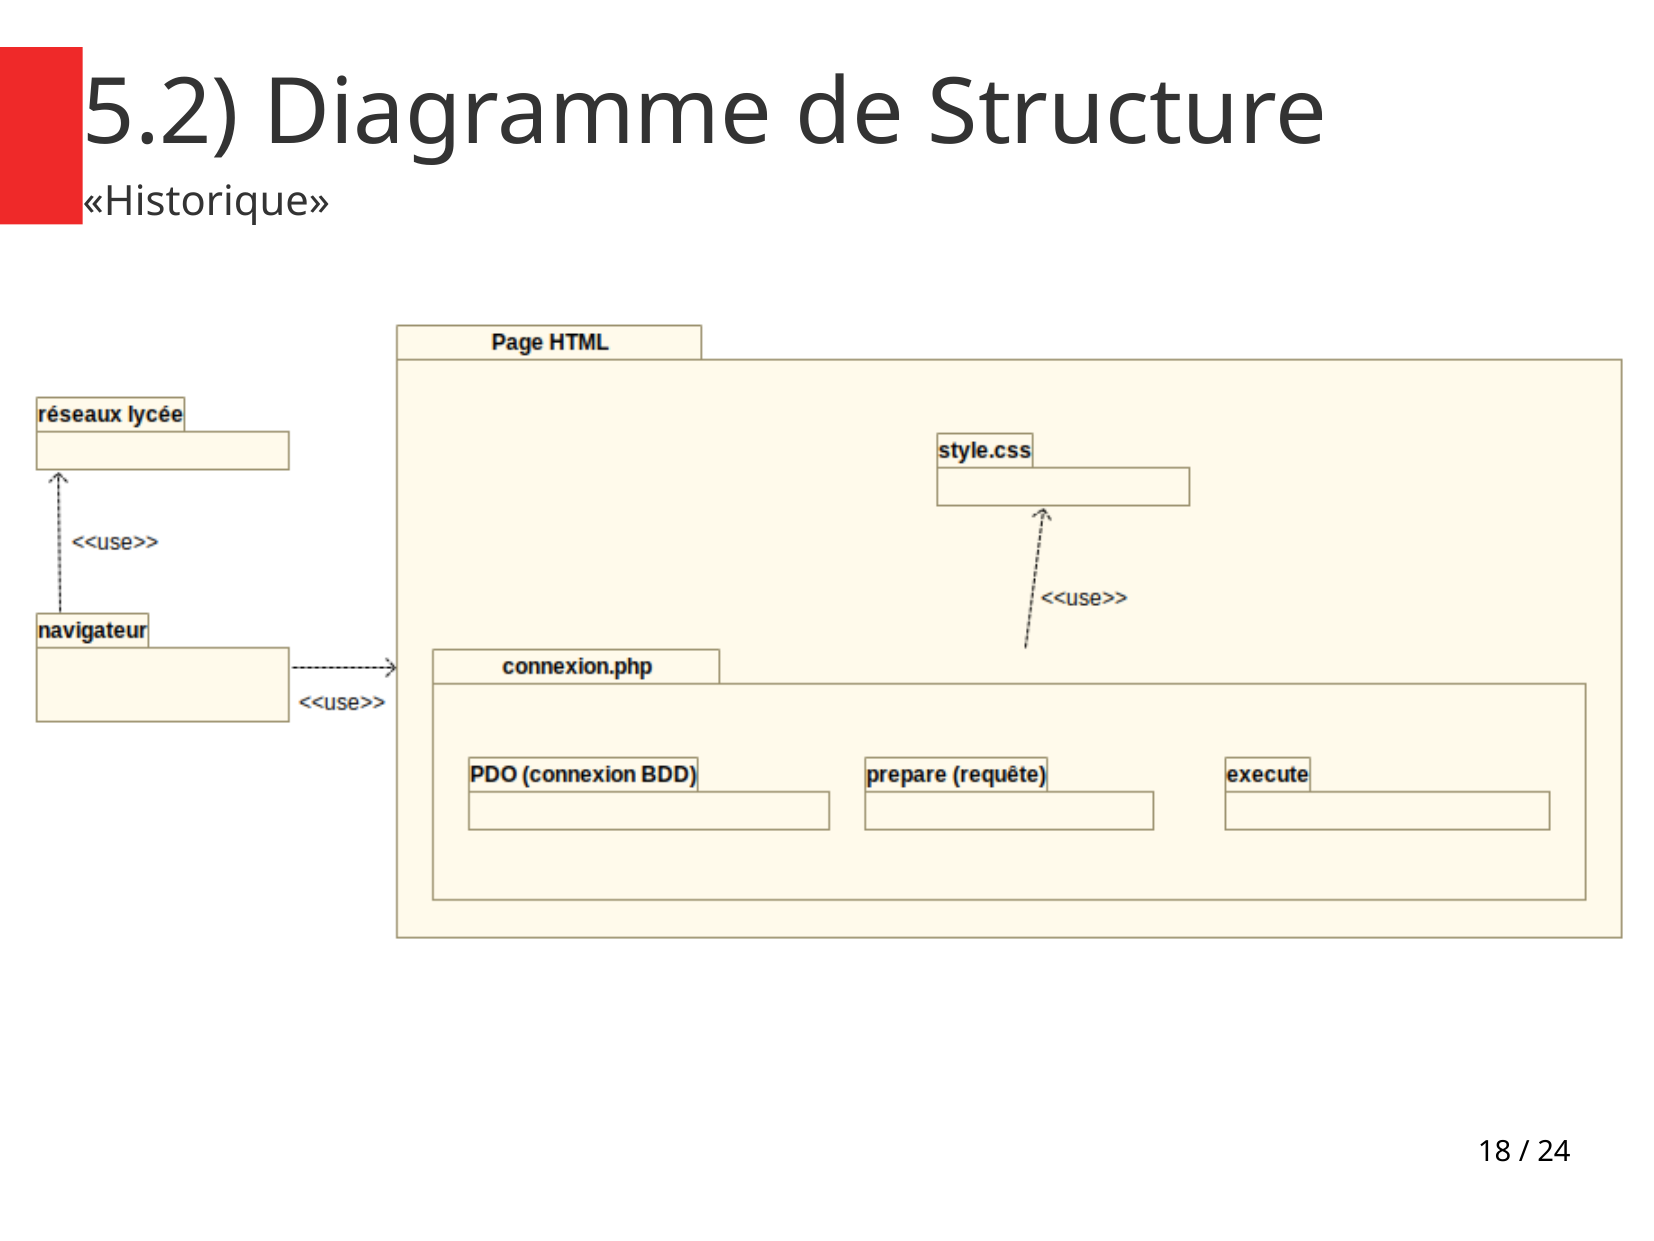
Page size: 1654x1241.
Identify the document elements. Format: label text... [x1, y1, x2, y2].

title 5.2) Diagramme de Structure «Historique» [82, 49, 1642, 225]
picture [11, 307, 1641, 957]
